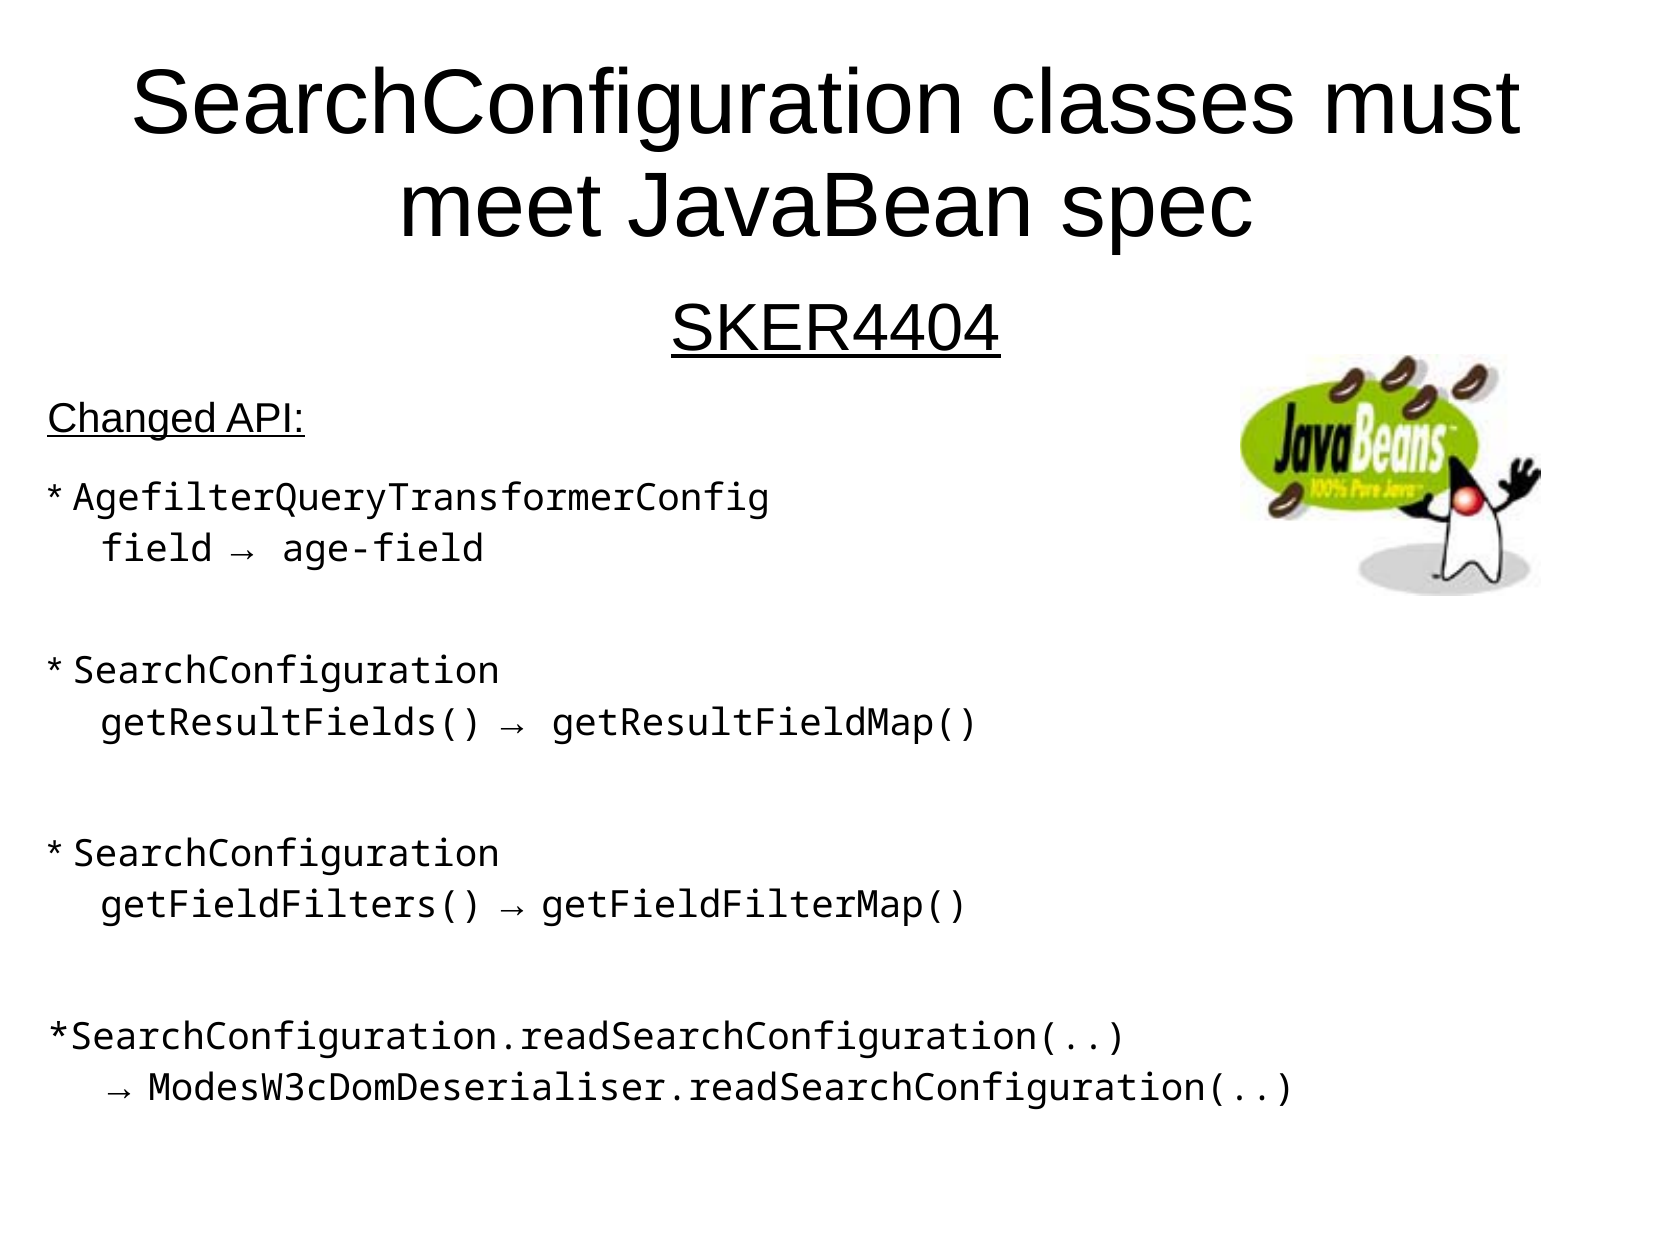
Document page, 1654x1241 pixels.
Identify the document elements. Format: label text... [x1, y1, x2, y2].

picture [1240, 354, 1541, 596]
title SearchConfiguration classes must meet JavaBean spec [82, 50, 1571, 256]
list SKER4404 Changed API: * AgefilterQueryTransformerConfig field → age‑field * SearchConfiguration getResultFields() → getResultFieldMap() * SearchConfiguration getFieldFilters() → getFieldFilterMap() *SearchConfiguration.readSearchConfiguration(..) → ModesW3cDomDeserialiser.readSearchConfiguration(..) [29, 290, 1625, 1094]
